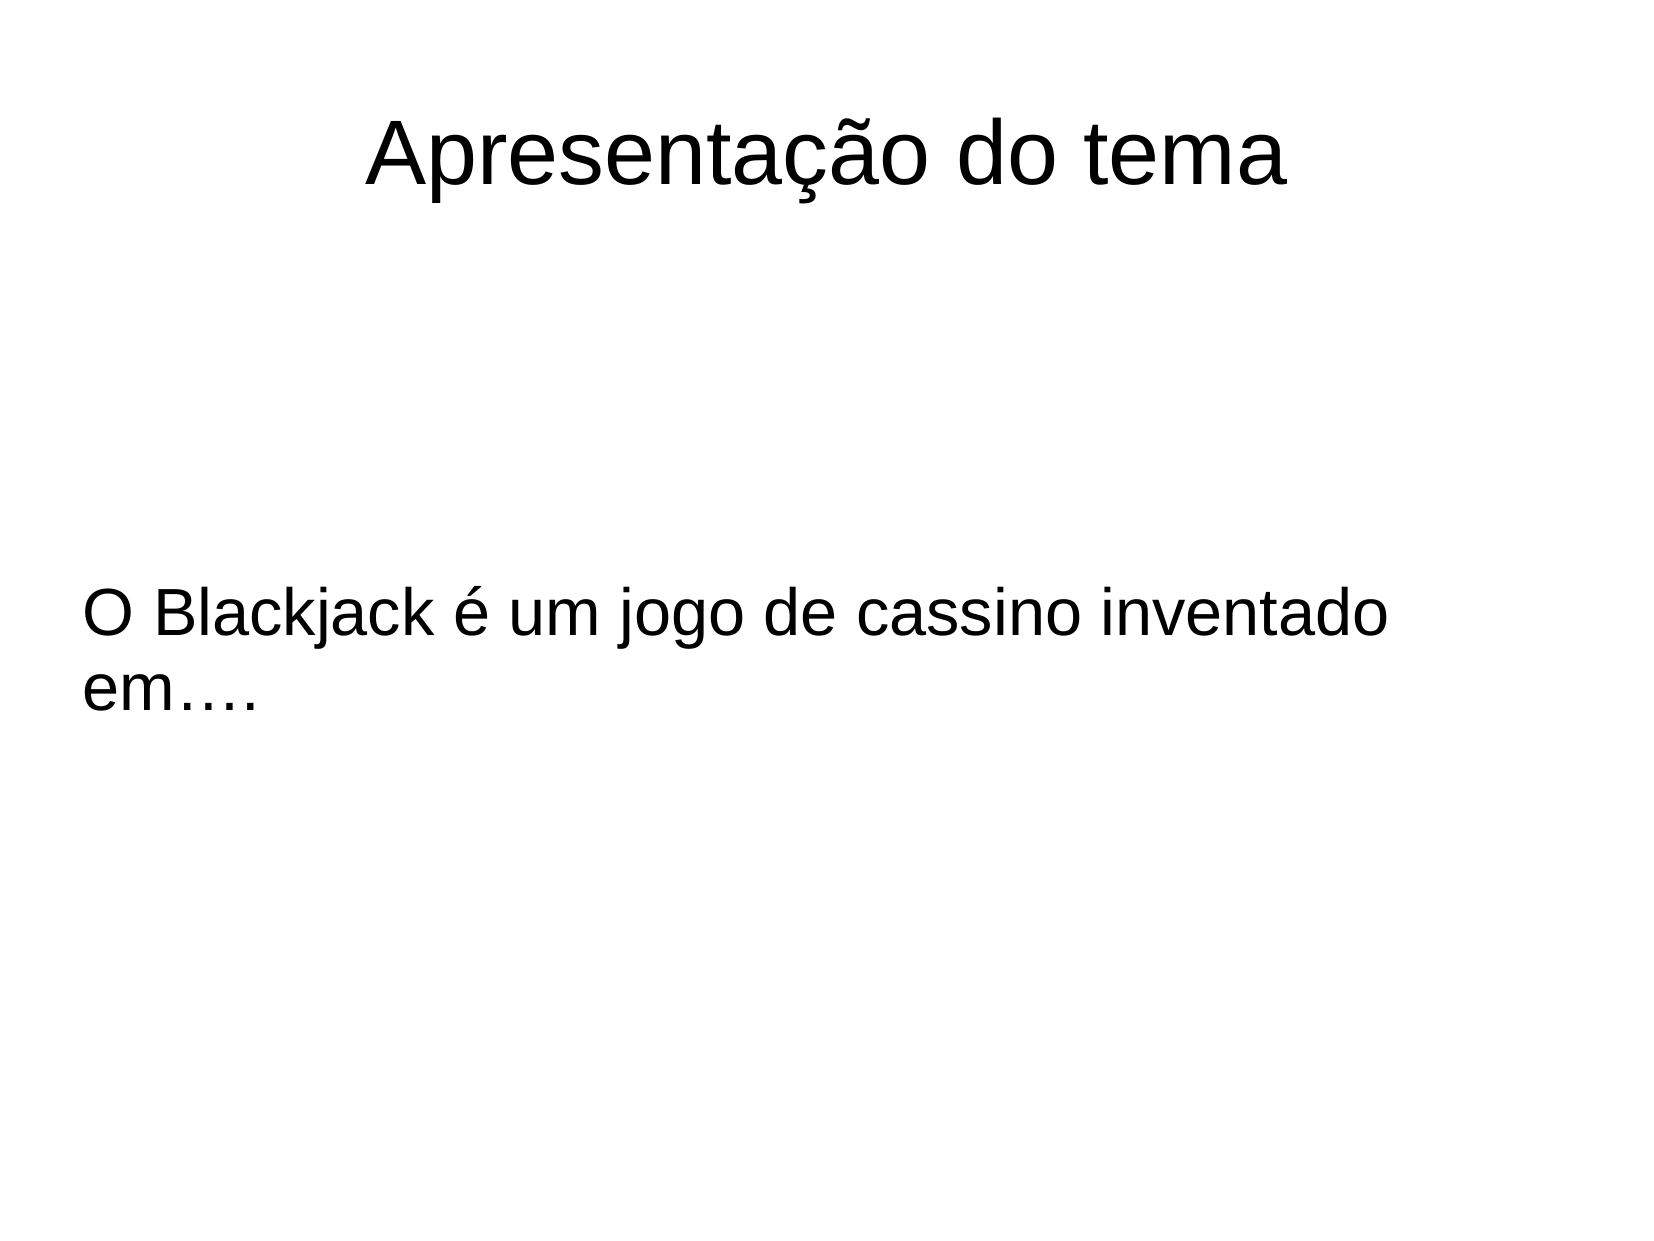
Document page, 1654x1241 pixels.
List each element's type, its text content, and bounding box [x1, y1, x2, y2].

title Apresentação do tema [82, 49, 1571, 257]
text_box O Blackjack é um jogo de cassino inventado em…. [82, 290, 1571, 1010]
